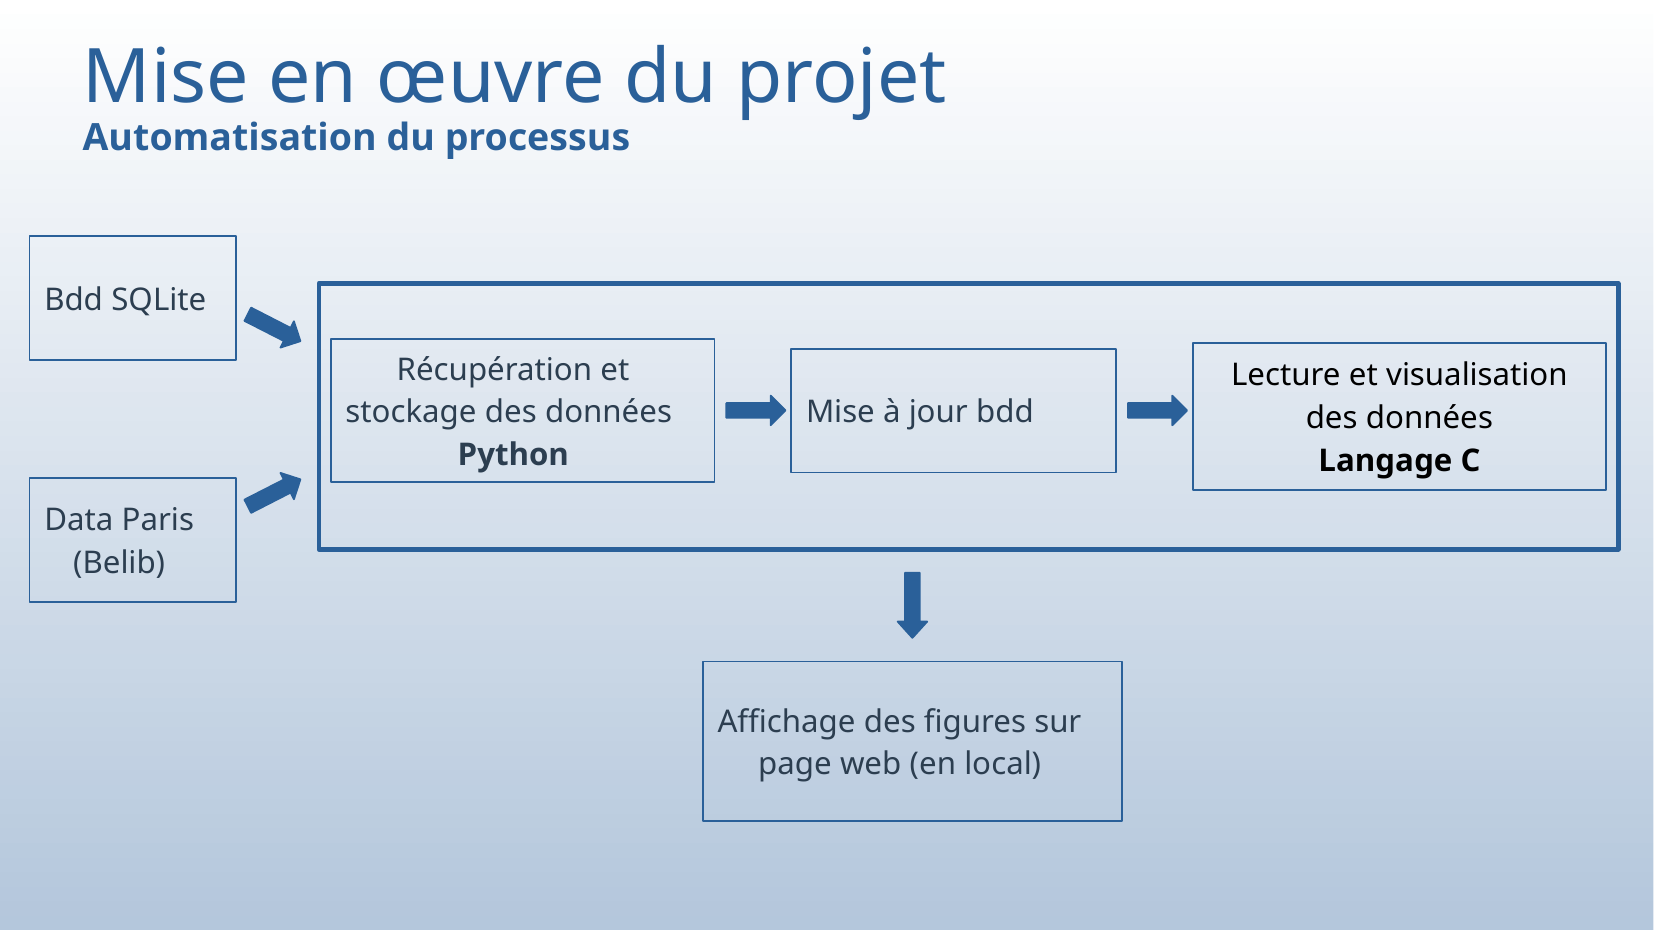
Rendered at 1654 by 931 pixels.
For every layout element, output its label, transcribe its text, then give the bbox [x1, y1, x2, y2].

text_box Récupération et stockage des données Python [330, 348, 715, 473]
text_box Data Paris (Belib) [29, 478, 237, 602]
text_box Bdd SQLite [29, 236, 237, 360]
text_box [321, 286, 1595, 547]
text_box Mise à jour bdd [791, 348, 1117, 473]
text_box Affichage des figures sur page web (en local) [702, 661, 1123, 822]
text_box Automatisation du processus [67, 106, 934, 165]
title Mise en œuvre du projet [82, 0, 1571, 151]
text_box [59, 224, 1595, 931]
text_box Lecture et visualisation des données Langage C [1192, 342, 1607, 491]
